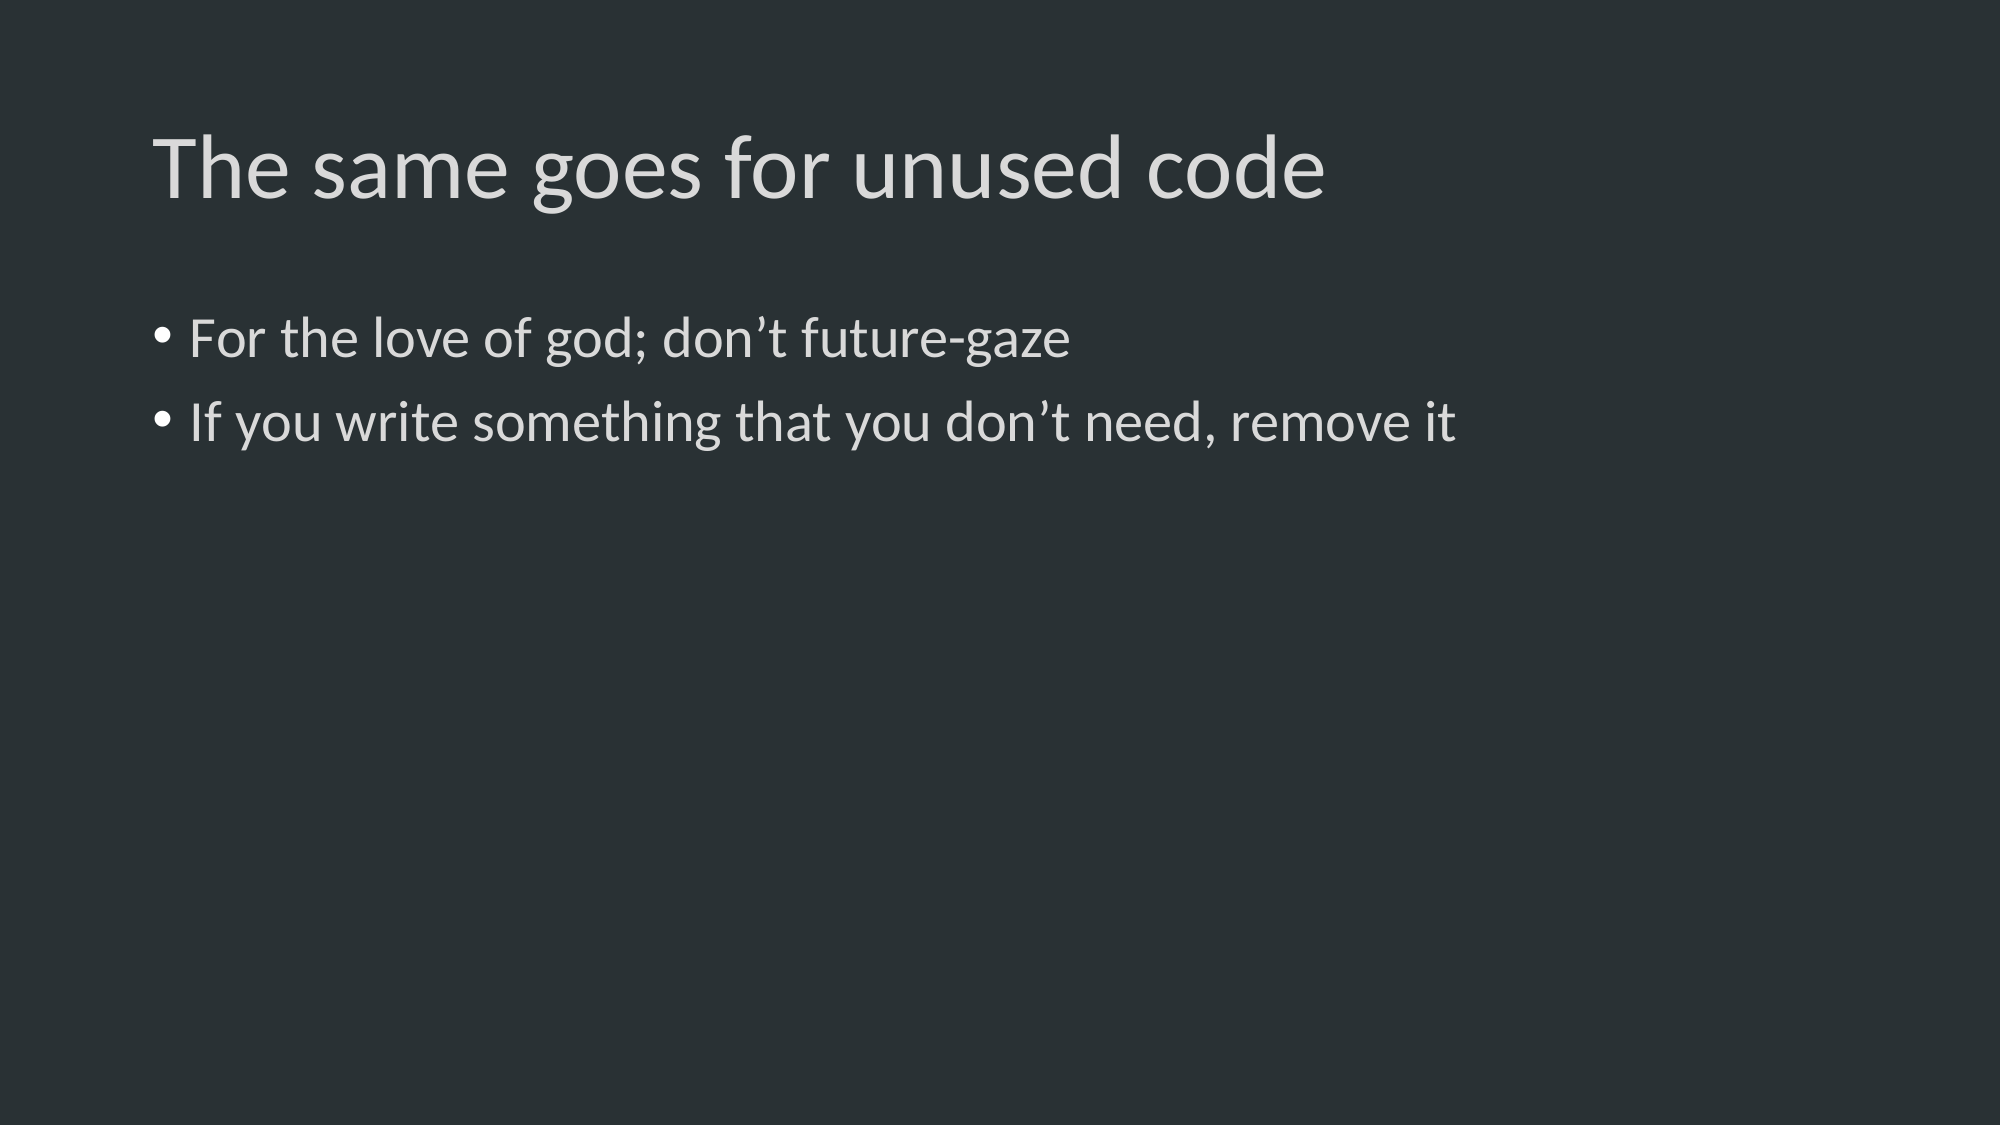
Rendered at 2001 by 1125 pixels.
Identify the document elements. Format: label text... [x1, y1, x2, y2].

text_box For the love of god; don’t future-gaze If you write something that you don’t need, remove it [137, 299, 1863, 1014]
text_box The same goes for unused code [137, 59, 1863, 278]
